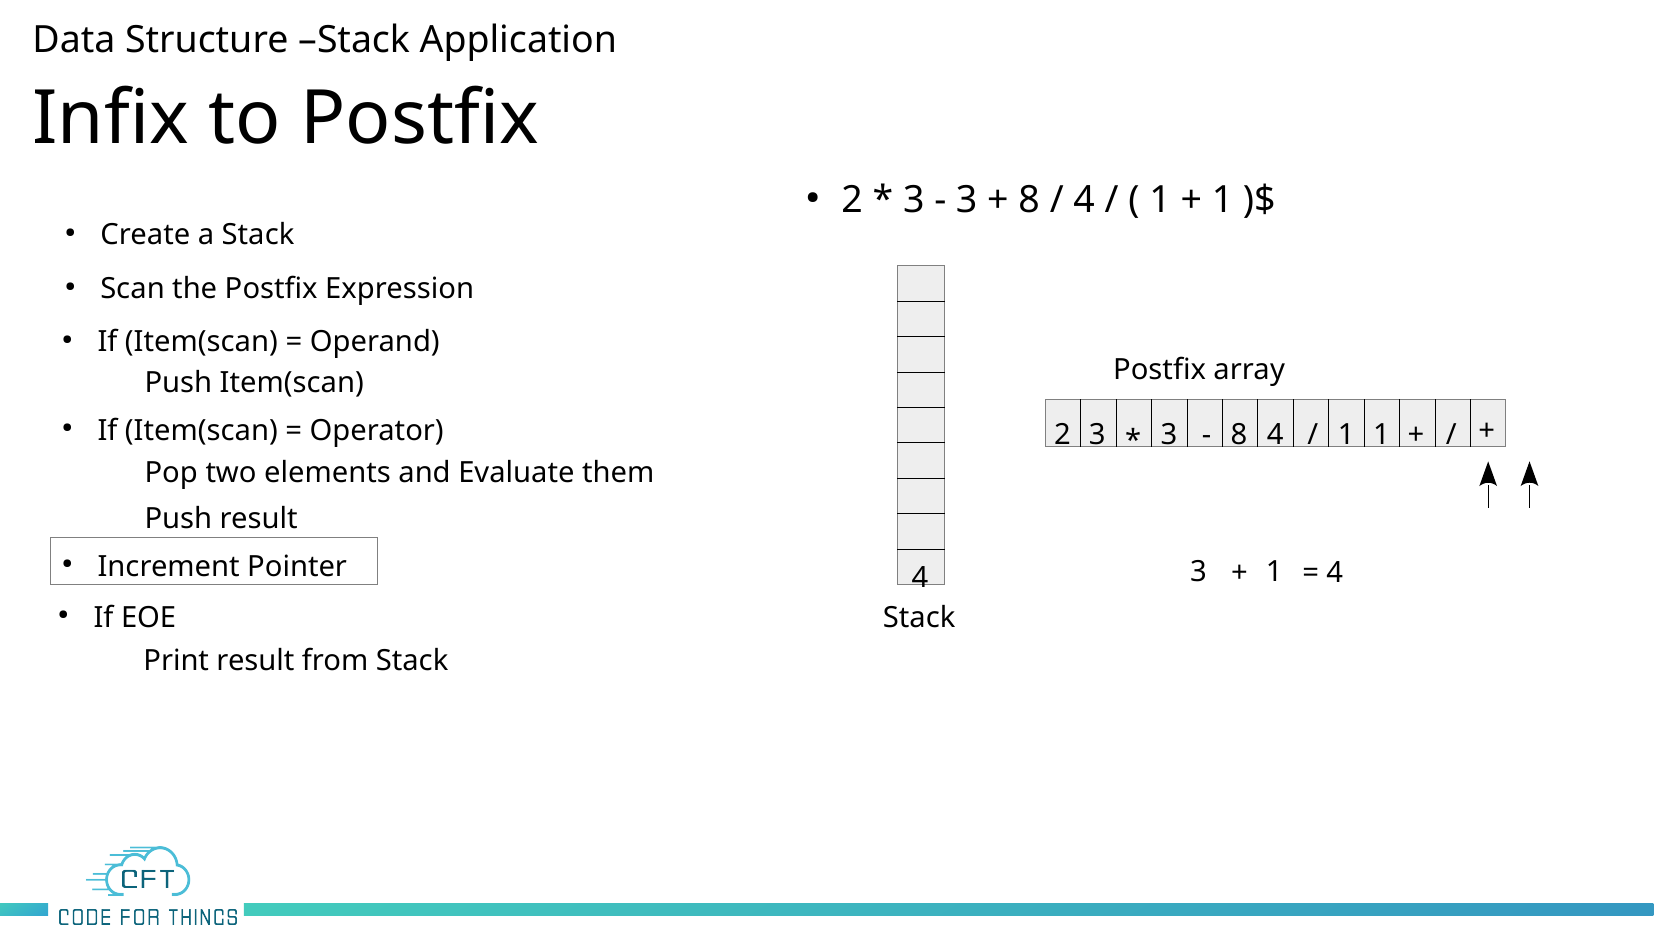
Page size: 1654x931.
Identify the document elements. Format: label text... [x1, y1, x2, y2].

text_box 2 [1039, 405, 1074, 455]
text_box / [1431, 405, 1471, 455]
text_box If (Item(scan) = Operator) [47, 401, 496, 461]
text_box [1045, 399, 1080, 405]
text_box 1 [1271, 543, 1287, 593]
text_box Increment Pointer [47, 537, 621, 597]
text_box [897, 373, 945, 407]
text_box [1258, 399, 1293, 405]
text_box [1365, 399, 1399, 405]
text_box [1117, 399, 1151, 411]
text_box If EOE [43, 588, 375, 638]
text_box [897, 408, 945, 442]
text_box + [1407, 405, 1431, 455]
text_box / [1292, 405, 1341, 455]
text_box 2 * 3 - 3 + 8 / 4 / ( 1 + 1 )$ [791, 165, 1377, 225]
text_box Postfix array [1098, 340, 1312, 390]
text_box [897, 443, 945, 478]
text_box Stack [868, 588, 979, 638]
text_box [1436, 399, 1470, 405]
text_box 4 [1252, 405, 1292, 455]
text_box [897, 479, 945, 513]
text_box 8 [1236, 405, 1252, 455]
text_box If (Item(scan) = Operand) [47, 312, 491, 373]
text_box + [1463, 401, 1518, 451]
text_box [897, 337, 945, 372]
text_box Push Item(scan) [94, 373, 426, 401]
text_box [1188, 399, 1222, 405]
text_box [1223, 399, 1257, 405]
text_box [1081, 399, 1116, 405]
text_box [1400, 399, 1435, 405]
text_box = 4 [1287, 543, 1382, 593]
text_box 3 [1175, 543, 1216, 593]
text_box * [1110, 411, 1159, 461]
text_box - [1187, 405, 1236, 455]
text_box 4 [896, 549, 945, 599]
text_box [897, 302, 945, 336]
text_box 3 [1074, 405, 1123, 455]
text_box [1294, 399, 1328, 405]
title Data Structure –Stack Application Infix to Postfix [32, 12, 1536, 166]
text_box [1329, 399, 1364, 405]
picture [59, 846, 237, 925]
text_box Pop two elements and Evaluate them [94, 443, 709, 502]
text_box Create a Stack [50, 206, 355, 266]
text_box [897, 514, 945, 549]
text_box [897, 265, 945, 301]
text_box + [1216, 543, 1271, 593]
text_box Push result [94, 490, 426, 550]
text_box Print result from Stack [93, 631, 615, 691]
text_box [1152, 399, 1187, 405]
text_box 1 [1341, 405, 1372, 455]
text_box 1 [1372, 405, 1407, 455]
text_box Scan the Postfix Expression [50, 259, 537, 319]
text_box 3 [1145, 405, 1187, 455]
